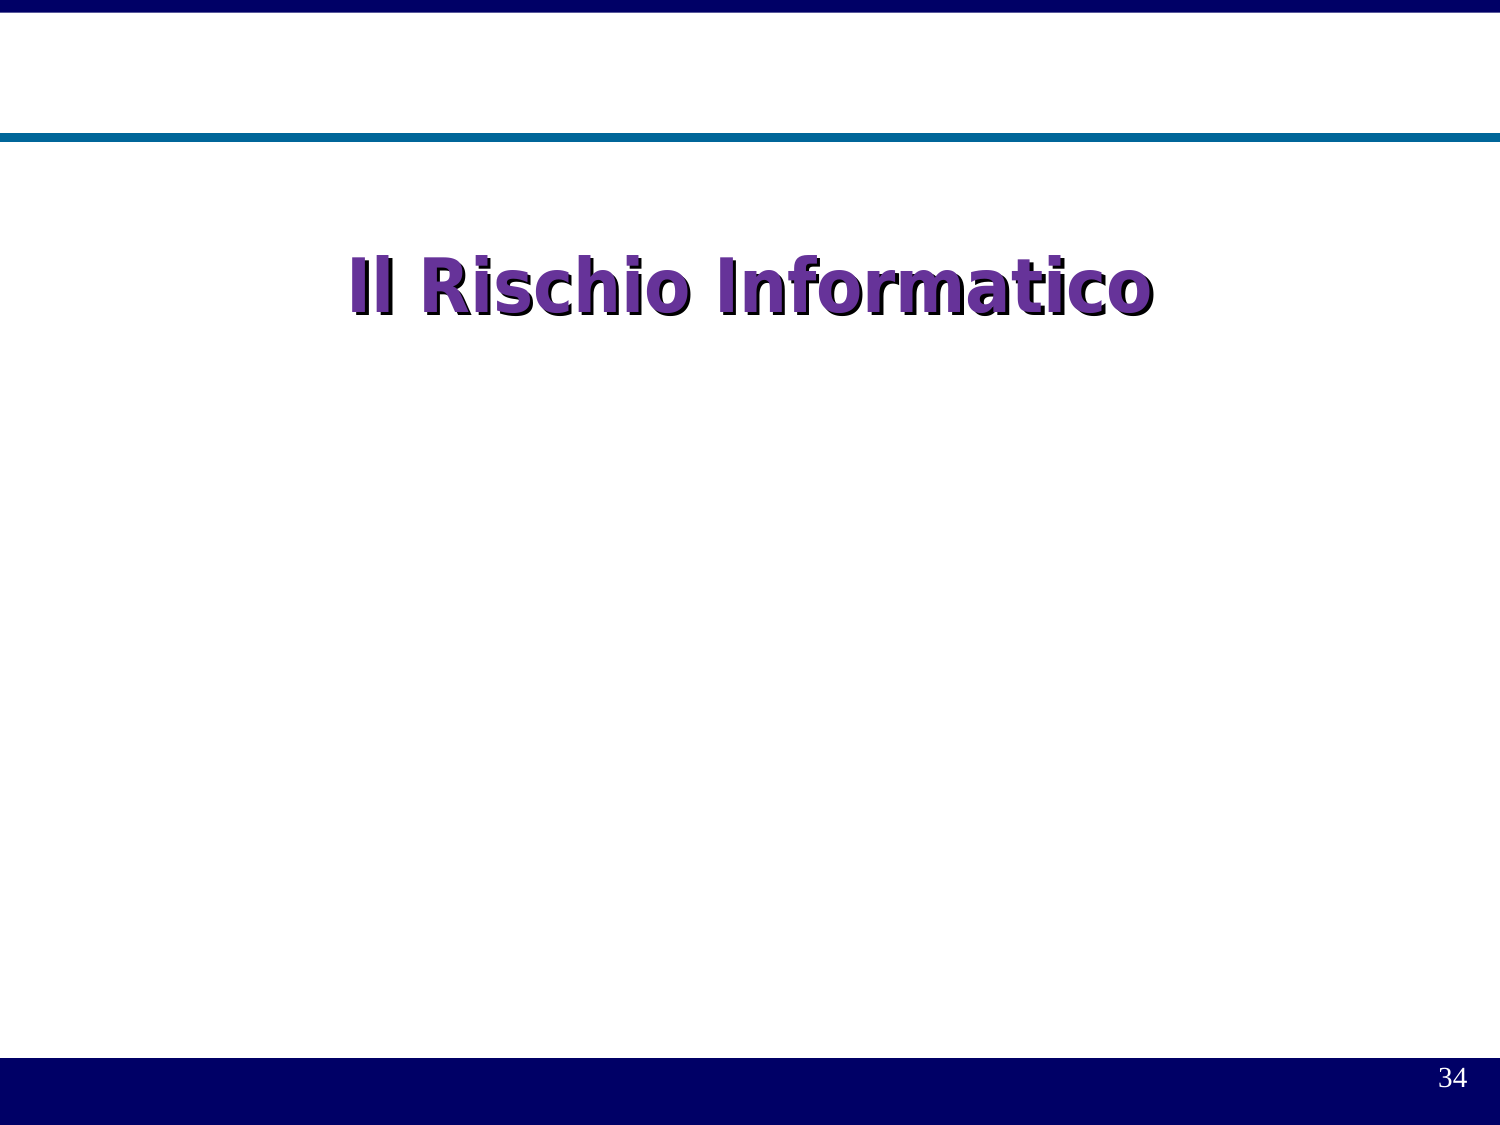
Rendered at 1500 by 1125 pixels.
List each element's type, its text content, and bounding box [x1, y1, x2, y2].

subtitle Il Rischio Informatico [30, 0, 1471, 580]
